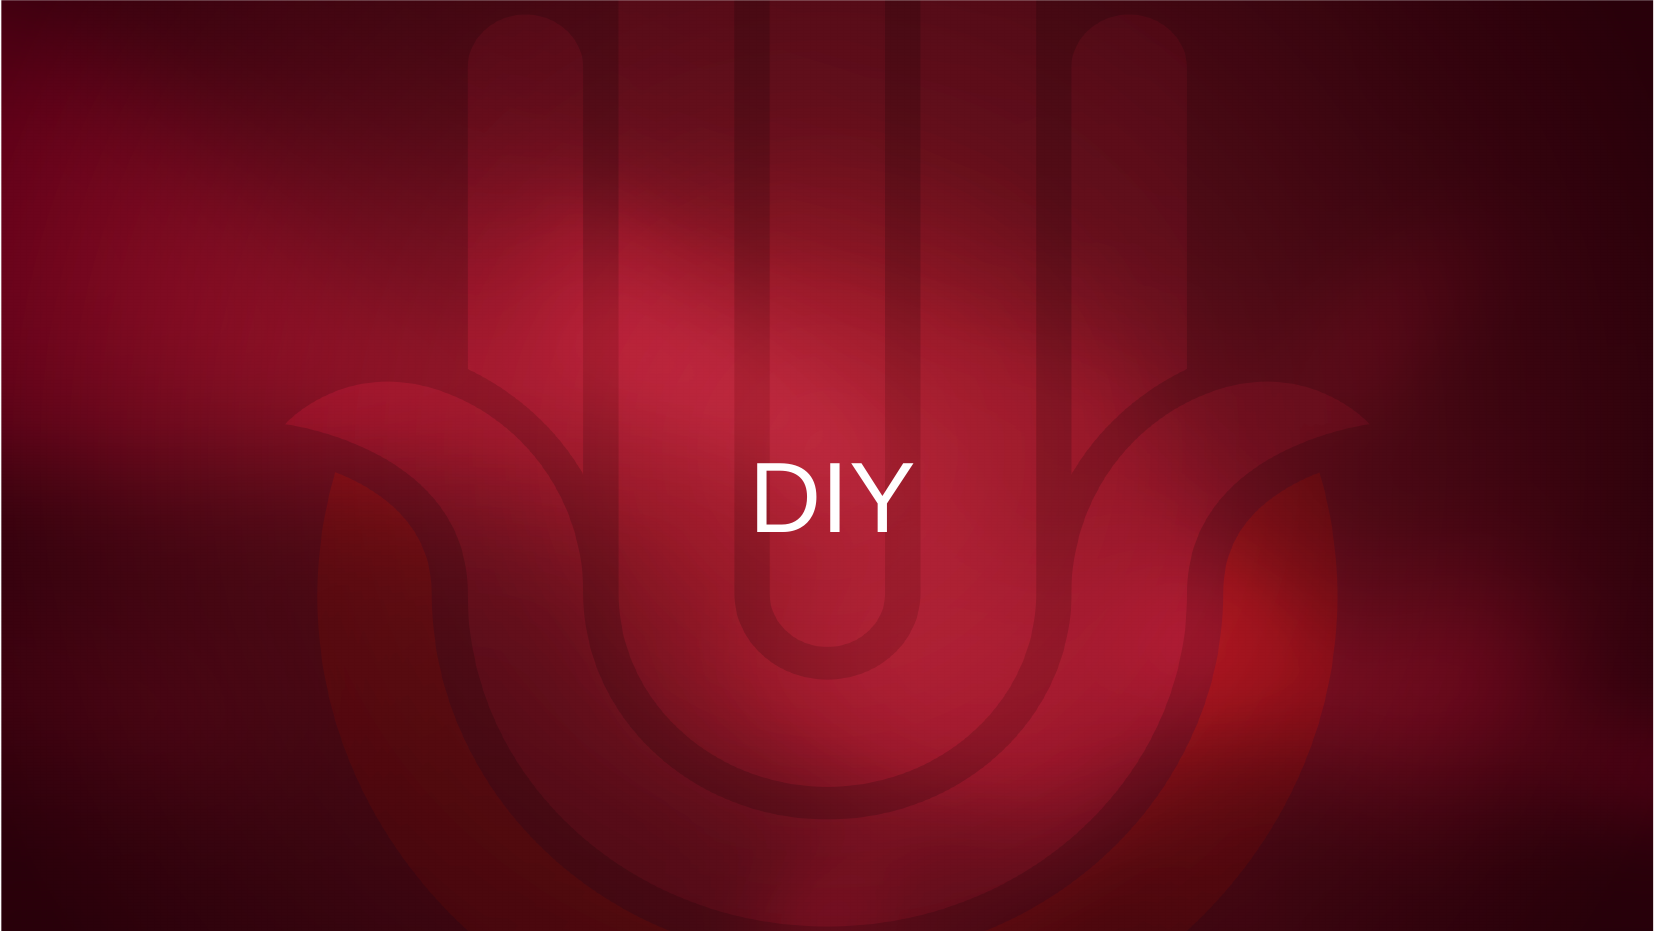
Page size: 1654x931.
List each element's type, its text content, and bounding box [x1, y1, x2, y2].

text_box DIY [330, 435, 1336, 562]
picture [0, 0, 1654, 931]
